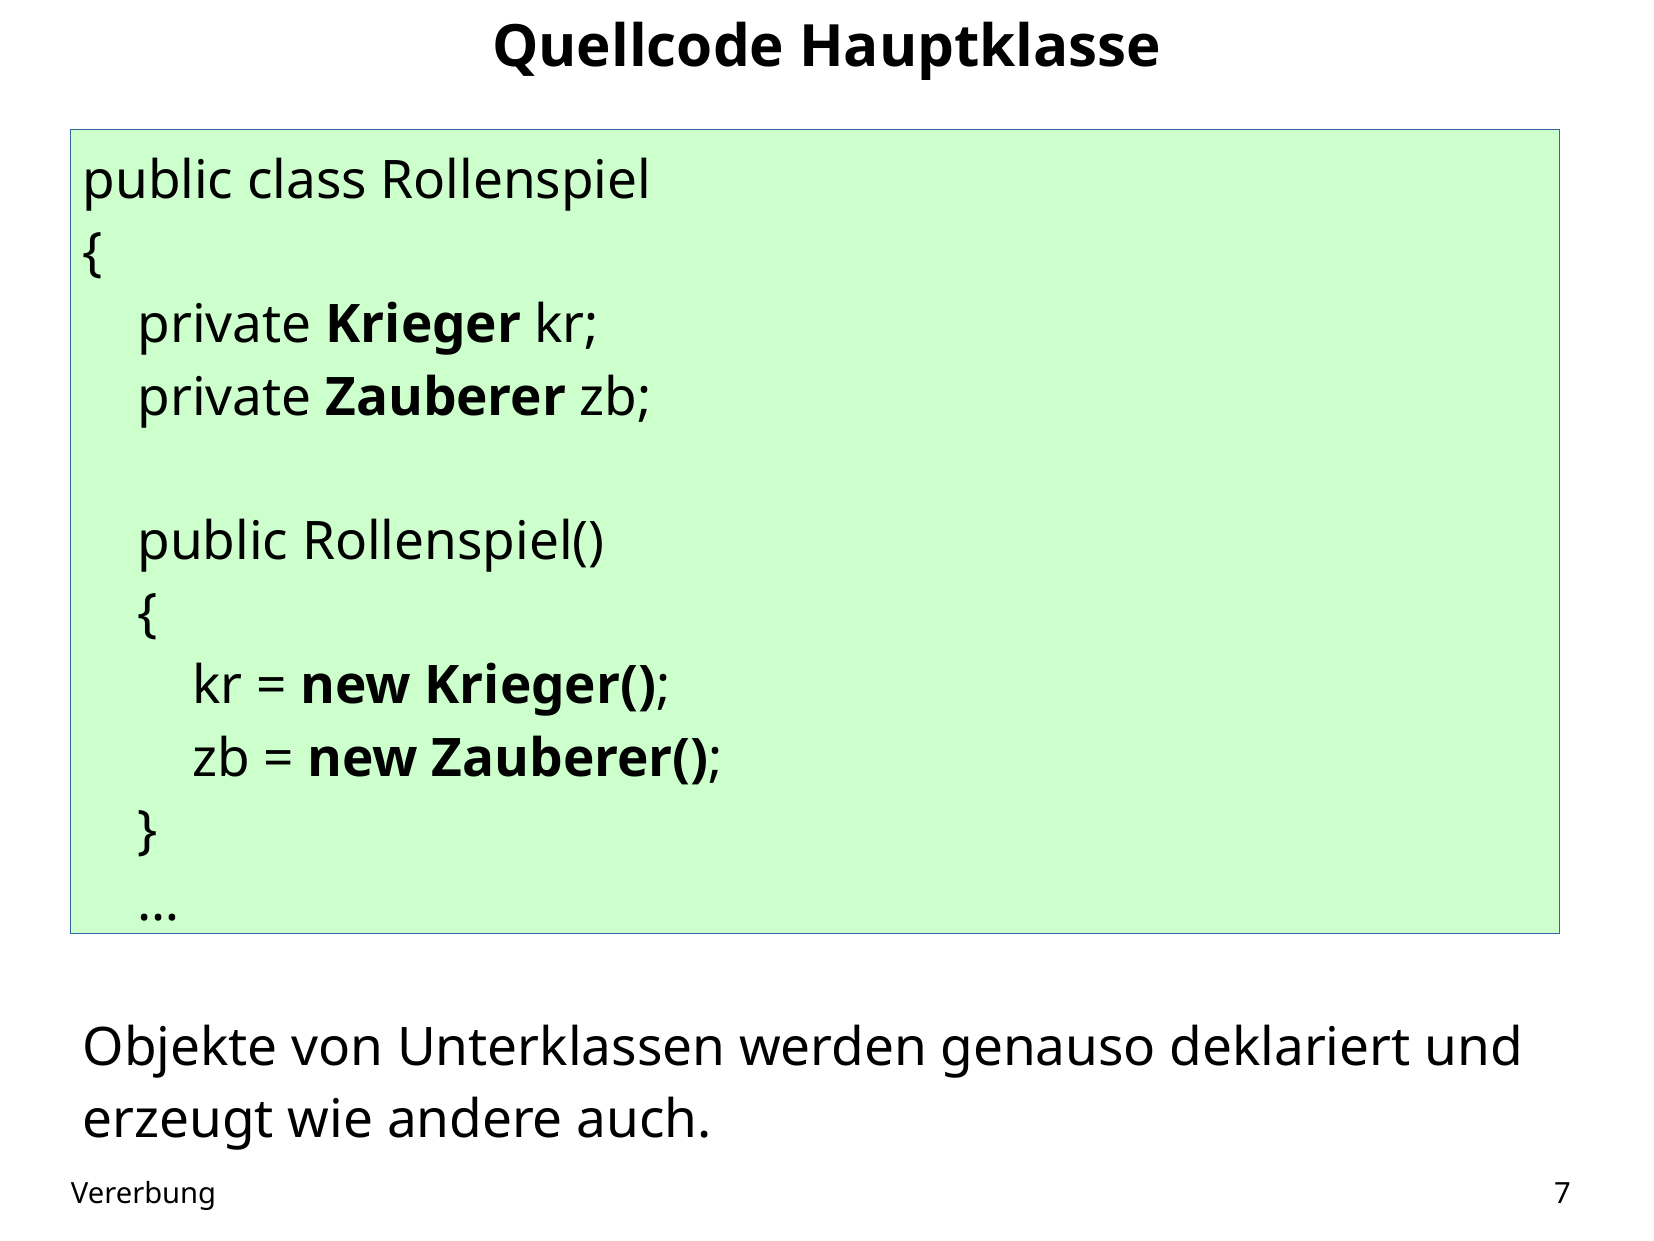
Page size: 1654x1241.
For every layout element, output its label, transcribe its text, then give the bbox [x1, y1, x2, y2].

list public class Rollenspiel { private Krieger kr; private Zauberer zb; public Rollenspiel() { kr = new Krieger(); zb = new Zauberer(); } … Objekte von Unterklassen werden genauso deklariert und erzeugt wie andere auch. [82, 141, 1595, 1158]
title Quellcode Hauptklasse [0, 5, 1654, 83]
text_box [70, 129, 1560, 934]
